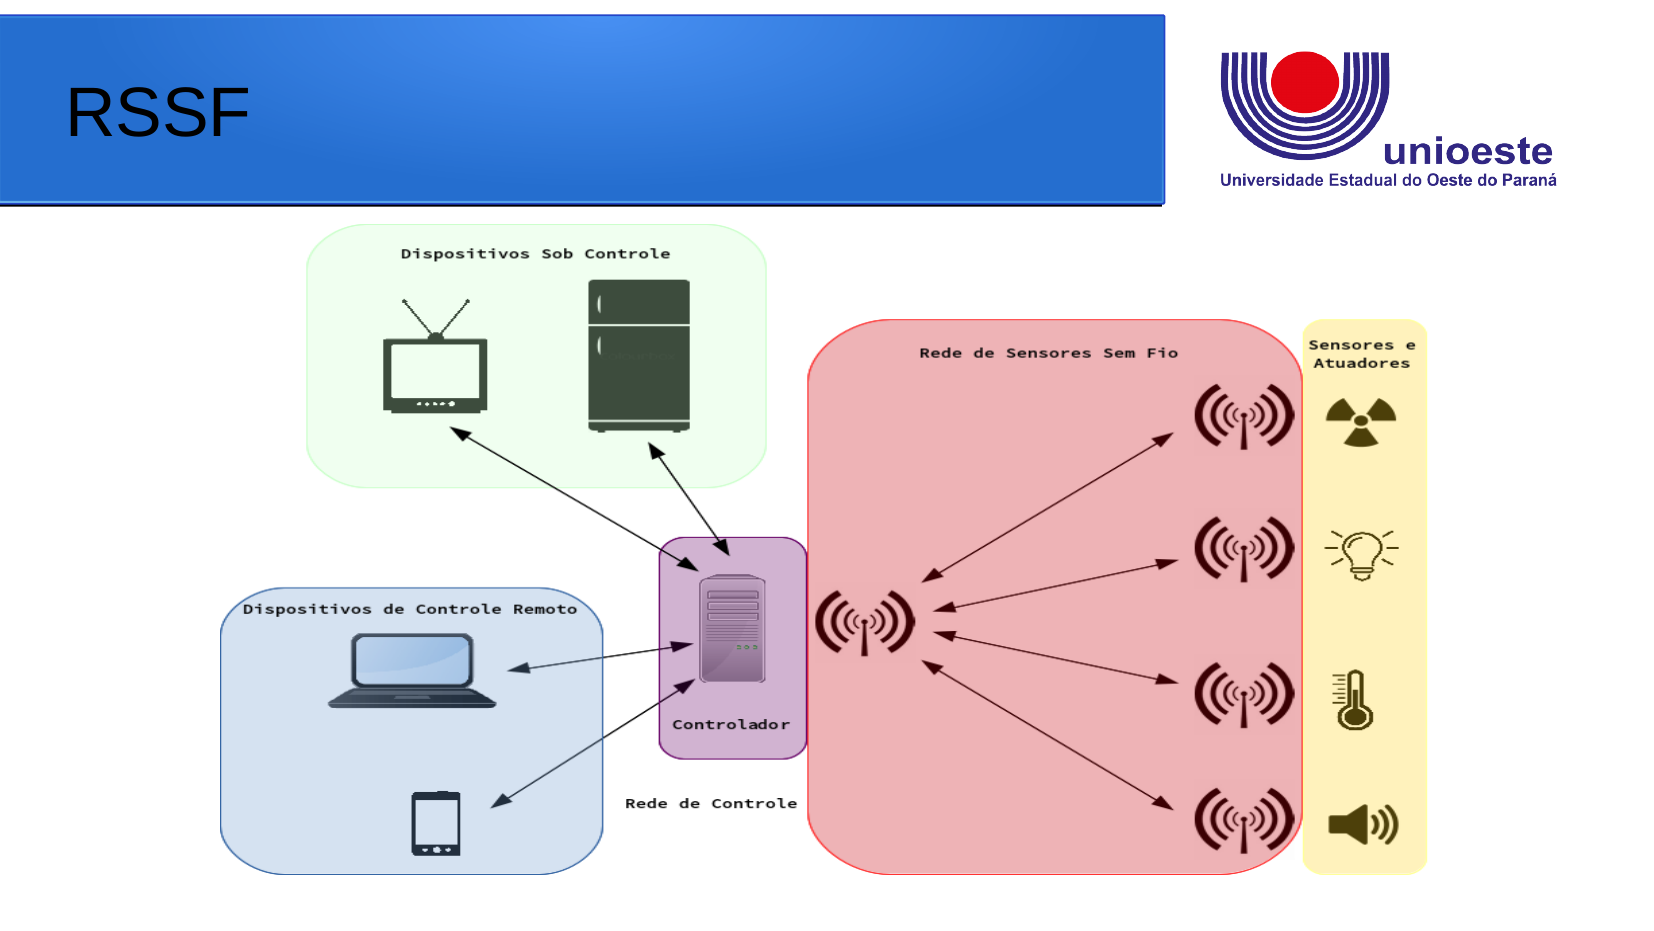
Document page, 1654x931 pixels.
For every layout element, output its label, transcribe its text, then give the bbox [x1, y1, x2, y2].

picture [220, 224, 1434, 875]
picture [1169, 19, 1601, 201]
title RSSF [64, 42, 1117, 183]
